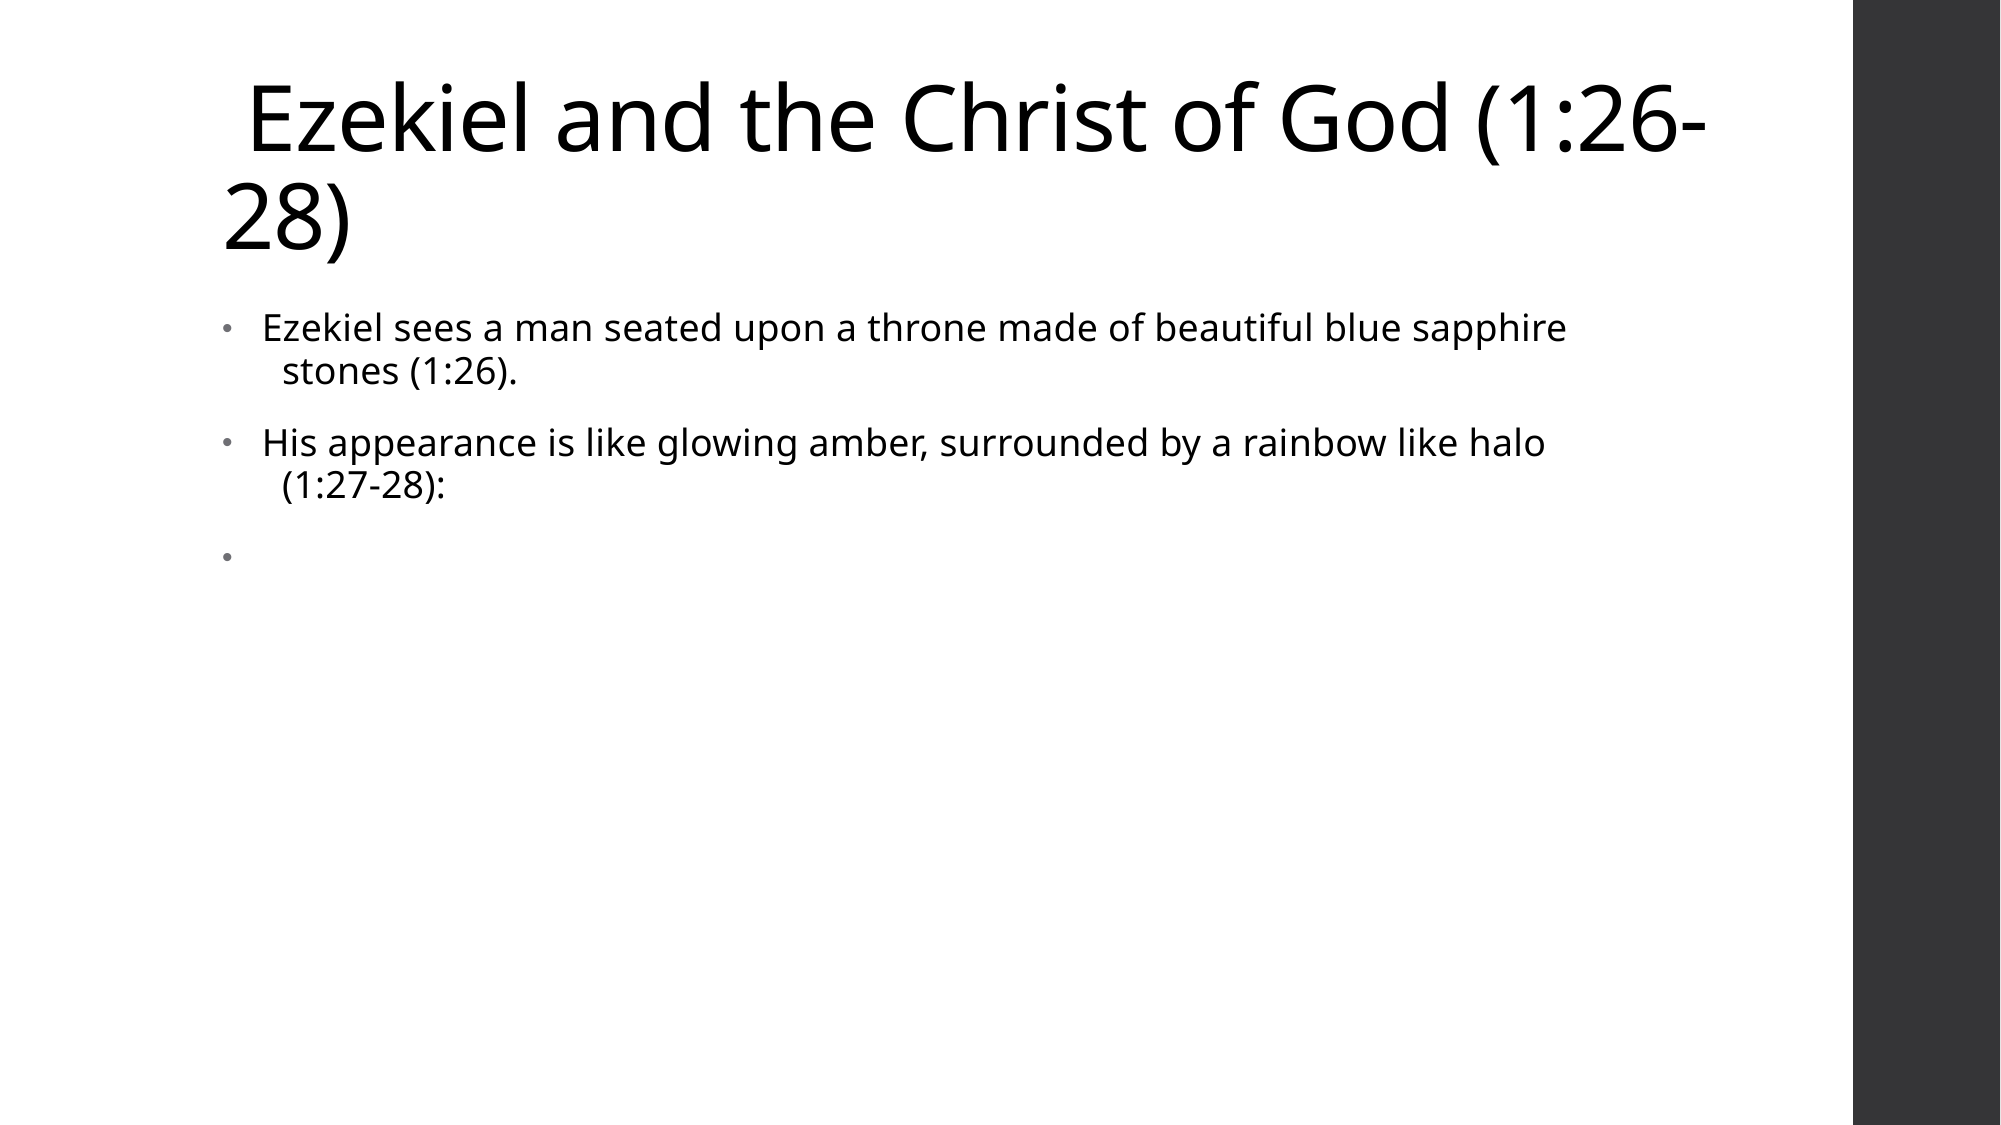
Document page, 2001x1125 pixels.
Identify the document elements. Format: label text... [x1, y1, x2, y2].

title Ezekiel and the Christ of God (1:26-28) [206, 60, 1797, 278]
list Ezekiel sees a man seated upon a throne made of beautiful blue sapphire stones (1:26). His appearance is like glowing amber, surrounded by a rainbow like halo (1:27-28): [206, 299, 1617, 1014]
